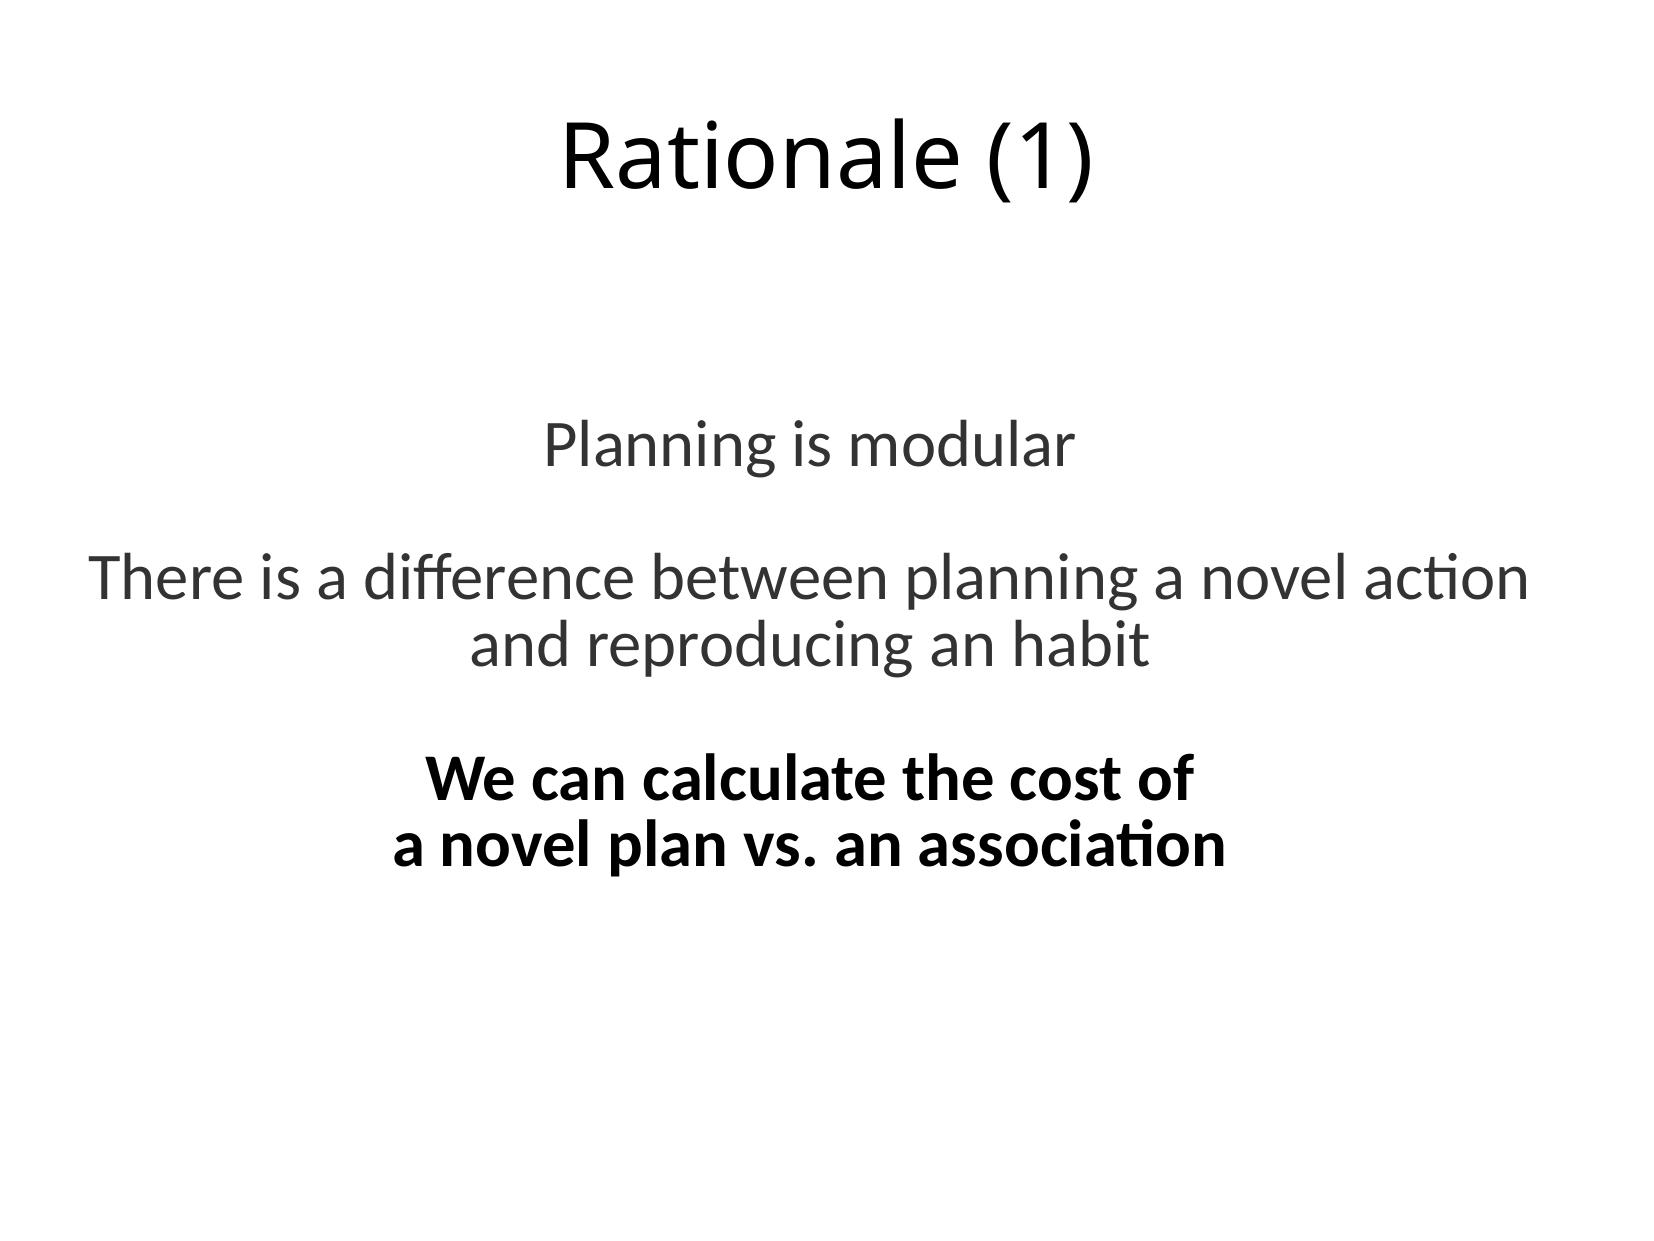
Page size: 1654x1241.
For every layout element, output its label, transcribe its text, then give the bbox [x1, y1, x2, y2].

title Rationale (1) [82, 49, 1571, 257]
subtitle Planning is modular There is a difference between planning a novel action and reproducing an habit We can calculate the cost of a novel plan vs. an association [82, 290, 1538, 1010]
